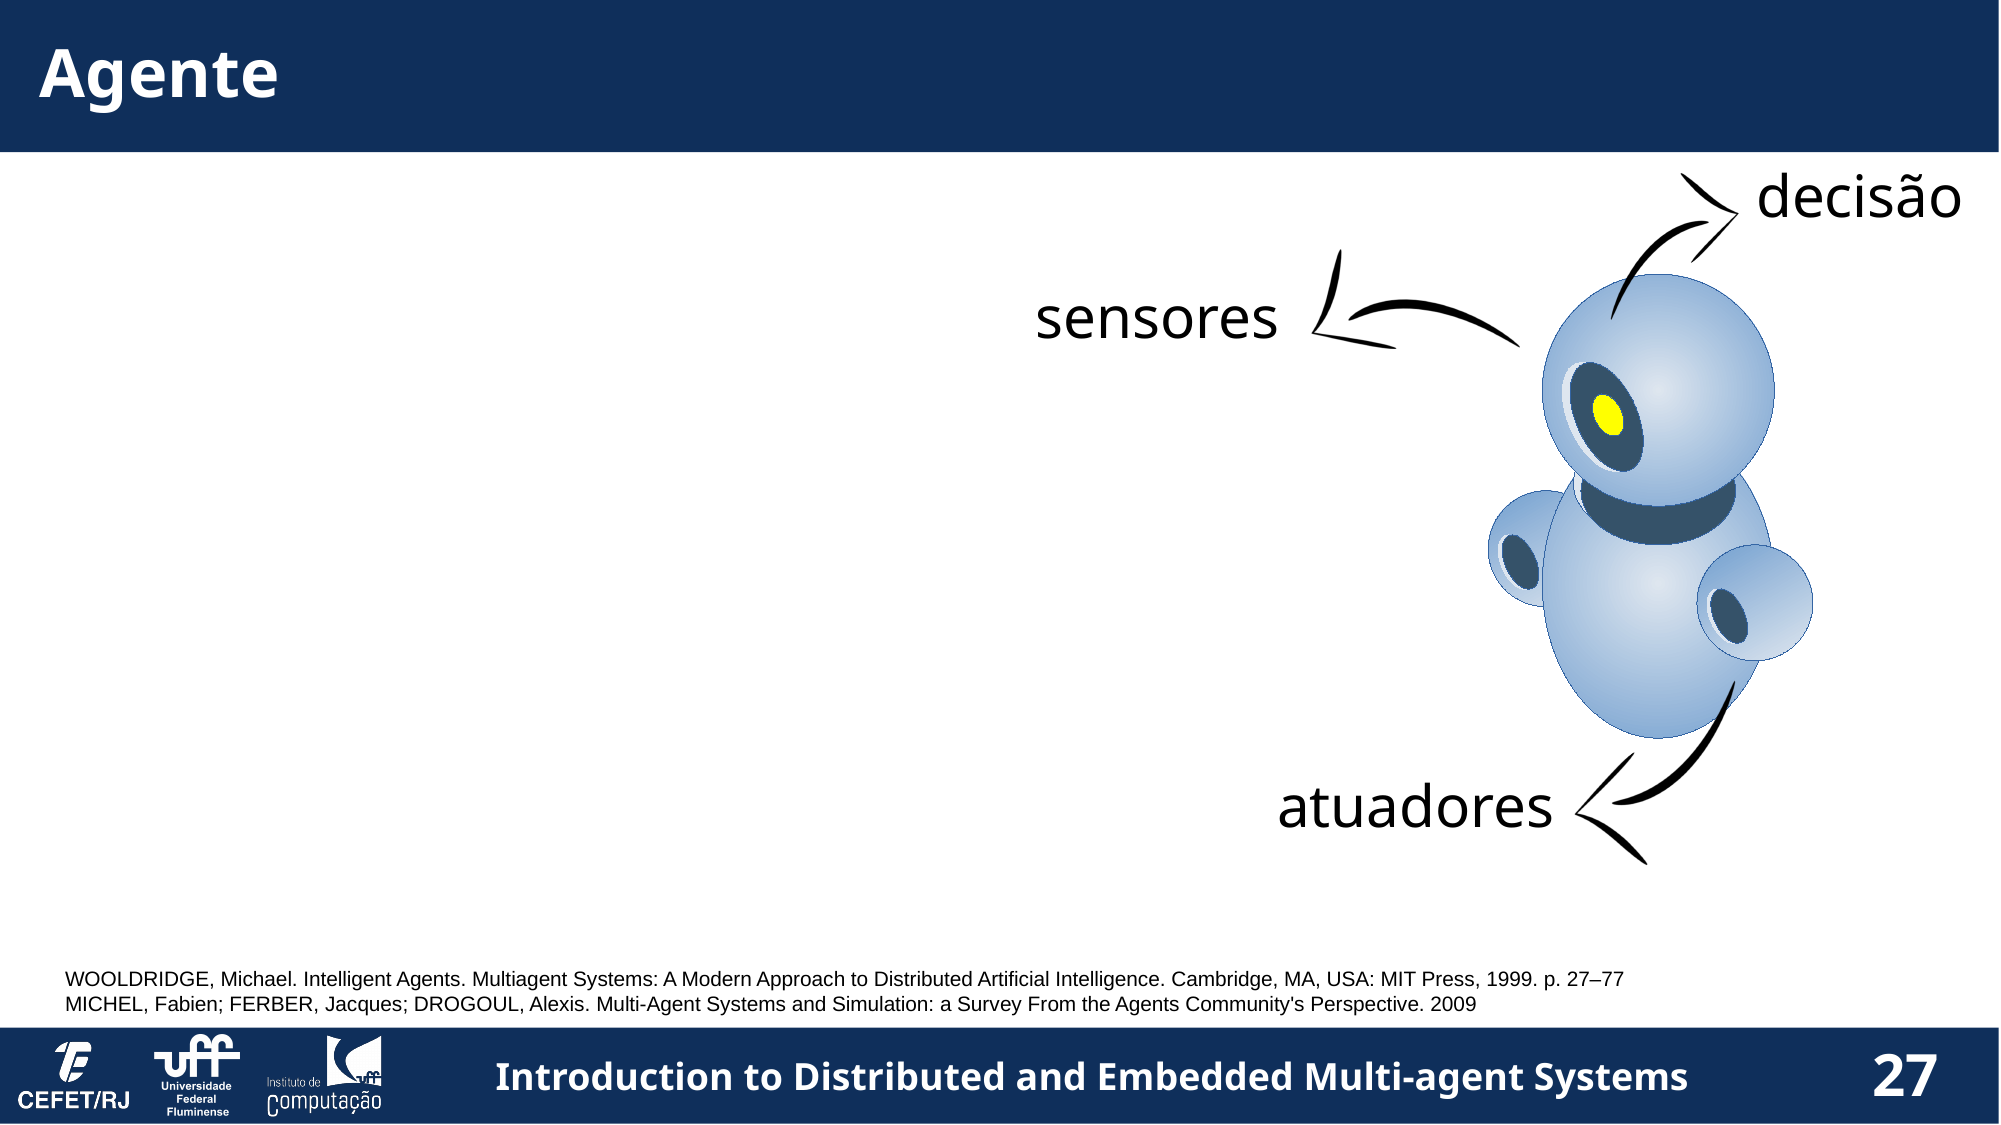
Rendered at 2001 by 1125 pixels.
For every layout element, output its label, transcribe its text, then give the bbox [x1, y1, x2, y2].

text_box decisão [1683, 151, 2000, 237]
picture [1593, 679, 1792, 882]
picture [1311, 249, 1520, 349]
picture [18, 1021, 129, 1125]
text_box atuadores [1238, 761, 1593, 847]
text_box Agente [25, 23, 1999, 119]
text_box WOOLDRIDGE, Michael. Intelligent Agents. Multiagent Systems: A Modern Approach to Distributed Artificial Intelligence. Cambridge, MA, USA: MIT Press, 1999. p. 27–77 MICHEL, Fabien; FERBER, Jacques; DROGOUL, Alexis. Multi-Agent Systems and Simulation: a Survey From the Agents Community's Perspective. 2009 [50, 958, 1969, 1024]
text_box [1488, 275, 1813, 738]
picture [265, 1033, 383, 1117]
picture [1565, 159, 1746, 321]
text_box sensores [980, 272, 1335, 358]
picture [153, 1033, 241, 1121]
